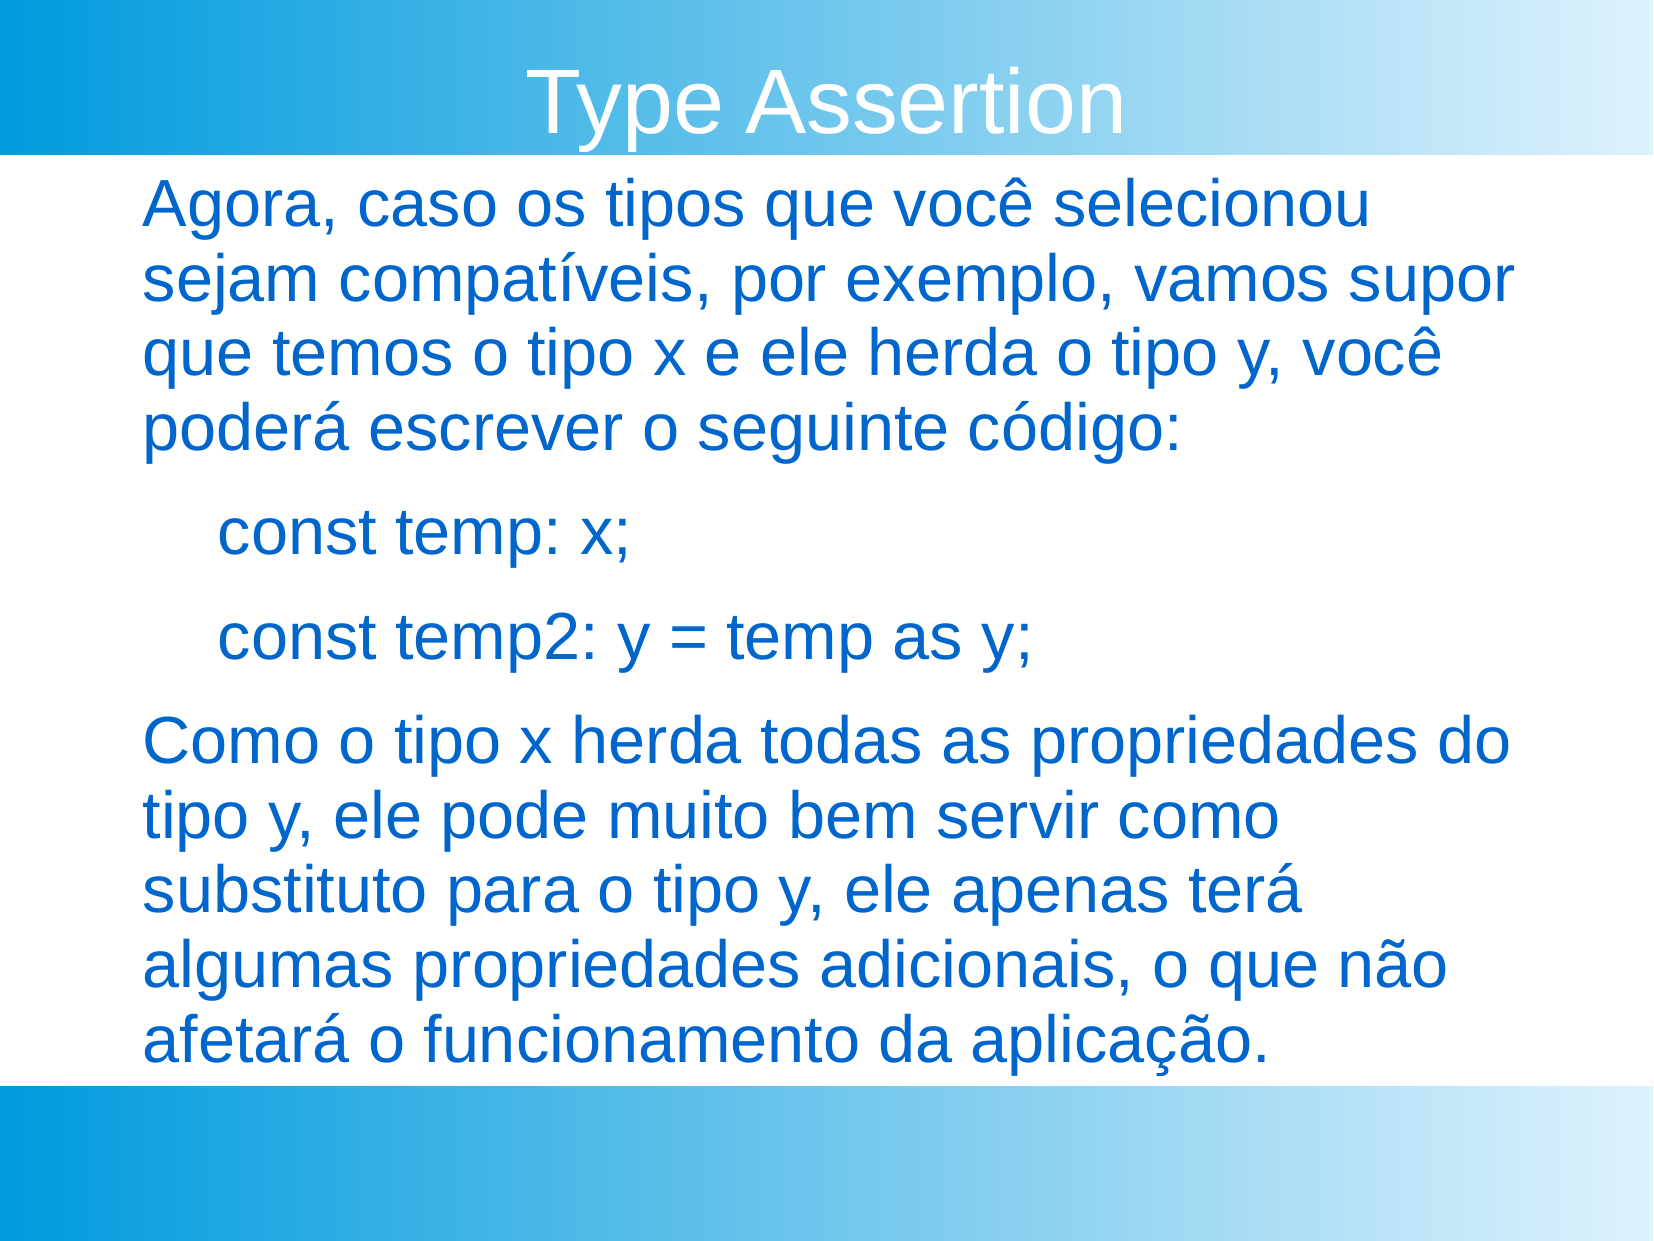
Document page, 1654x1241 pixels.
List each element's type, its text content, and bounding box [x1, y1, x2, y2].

list Agora, caso os tipos que você selecionou sejam compatíveis, por exemplo, vamos supor que temos o tipo x e ele herda o tipo y, você poderá escrever o seguinte código: const temp: x; const temp2: y = temp as y; Como o tipo x herda todas as propriedades do tipo y, ele pode muito bem servir como substituto para o tipo y, ele apenas terá algumas propriedades adicionais, o que não afetará o funcionamento da aplicação. [71, 165, 1561, 886]
title Type Assertion [82, 49, 1571, 155]
